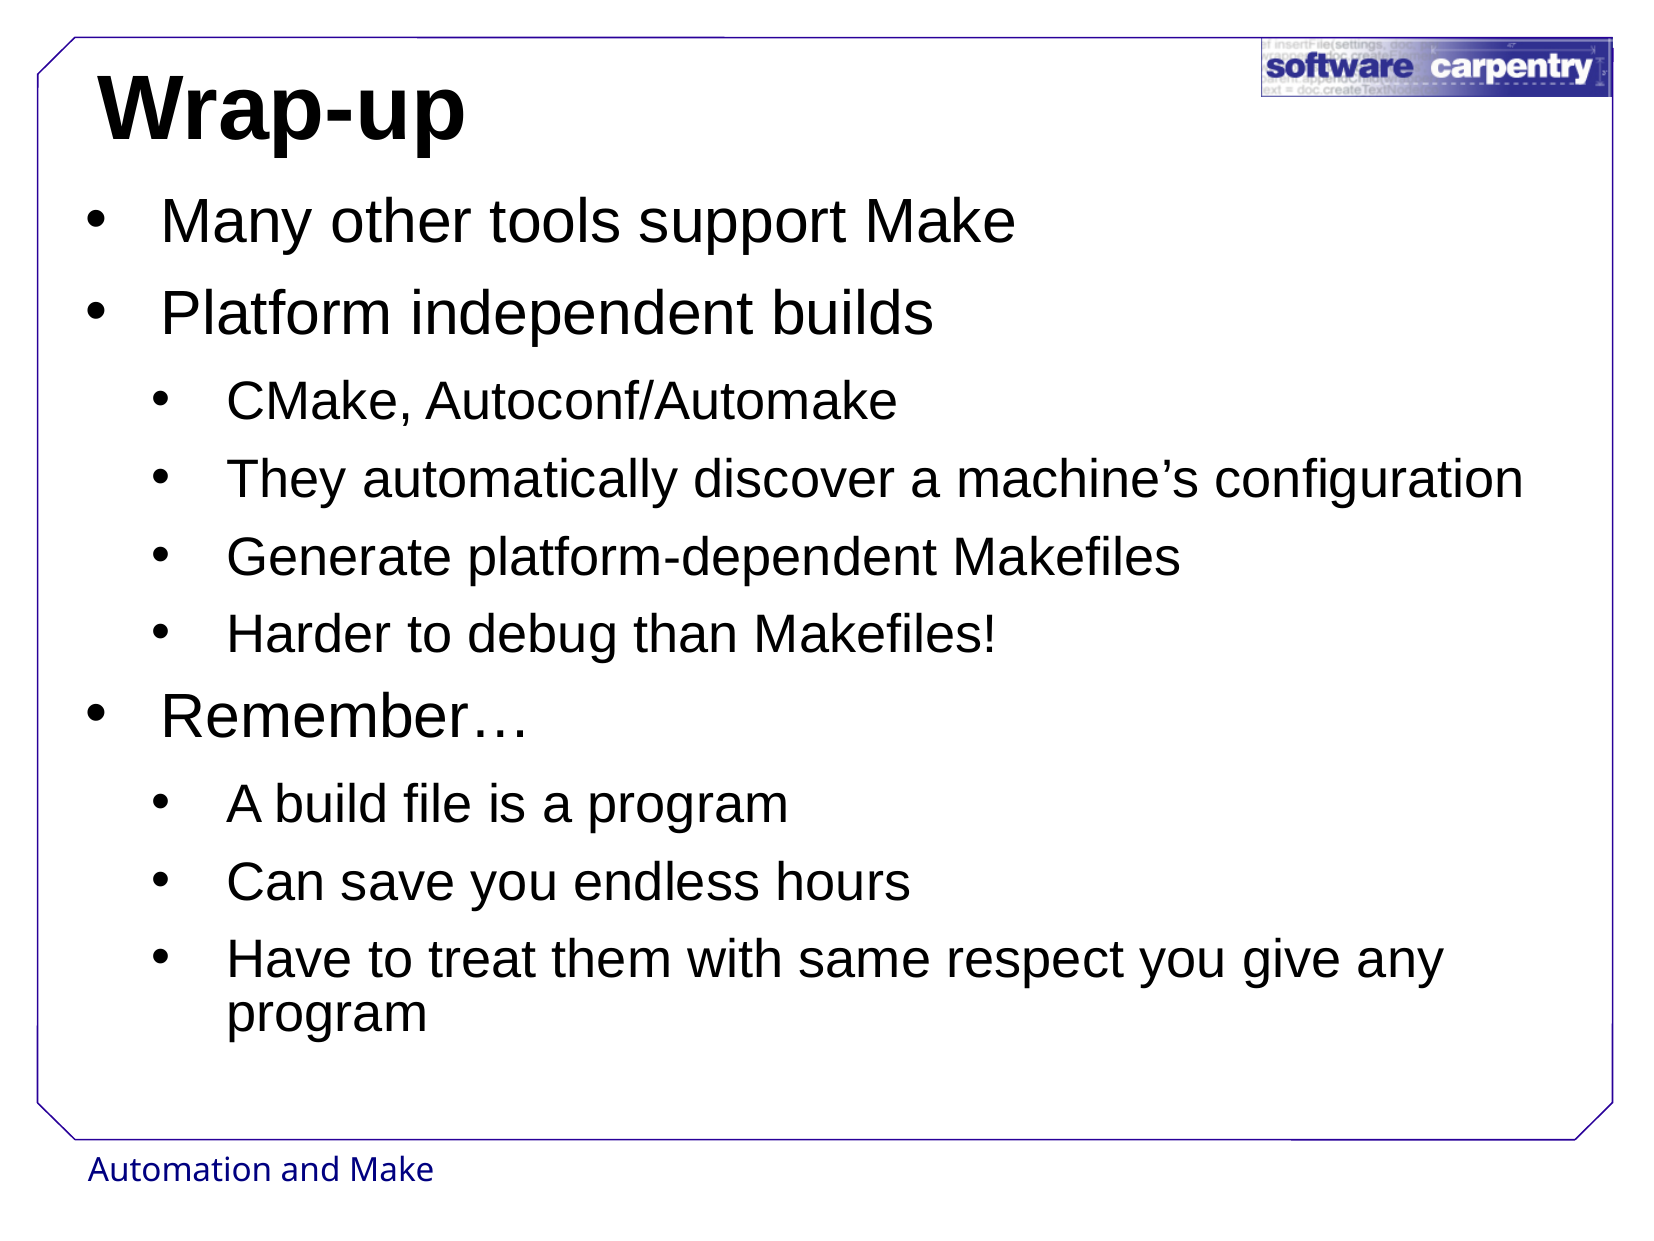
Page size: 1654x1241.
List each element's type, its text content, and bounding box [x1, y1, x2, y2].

title Wrap-up [82, 49, 1572, 176]
picture [1261, 39, 1613, 97]
list Many other tools support Make Platform independent builds CMake, Autoconf/Automake They automatically discover a machine’s configuration Generate platform-dependent Makefiles Harder to debug than Makefiles! Remember… A build file is a program Can save you endless hours Have to treat them with same respect you give any program [70, 185, 1571, 1134]
